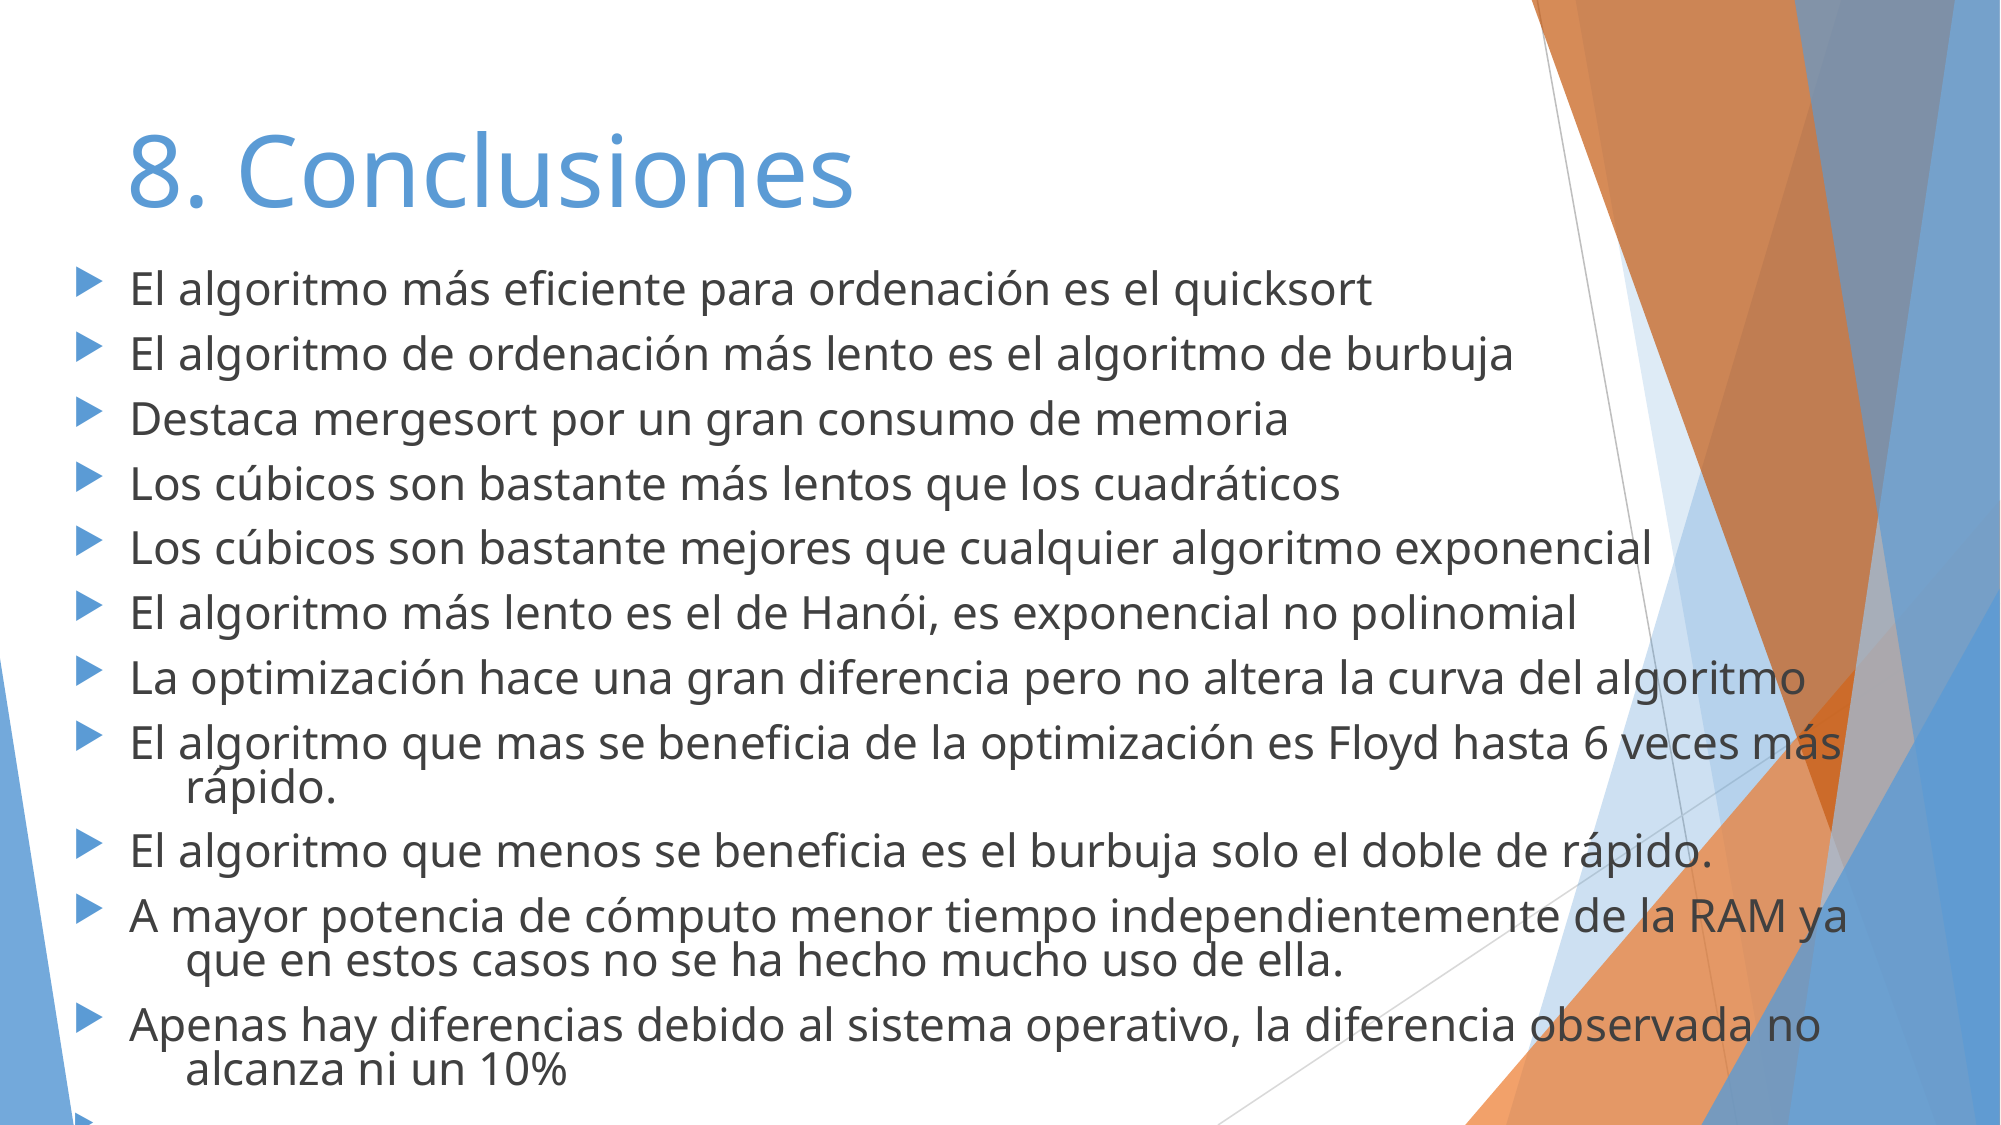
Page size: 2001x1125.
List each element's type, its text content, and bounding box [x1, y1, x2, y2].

title 8. Conclusiones [111, 99, 1522, 245]
list El algoritmo más eficiente para ordenación es el quicksort El algoritmo de ordenación más lento es el algoritmo de burbuja Destaca mergesort por un gran consumo de memoria Los cúbicos son bastante más lentos que los cuadráticos Los cúbicos son bastante mejores que cualquier algoritmo exponencial El algoritmo más lento es el de Hanói, es exponencial no polinomial La optimización hace una gran diferencia pero no altera la curva del algoritmo El algoritmo que mas se beneficia de la optimización es Floyd hasta 6 veces más rápido. El algoritmo que menos se beneficia es el burbuja solo el doble de rápido. A mayor potencia de cómputo menor tiempo independientemente de la RAM ya que en estos casos no se ha hecho mucho uso de ella. Apenas hay diferencias debido al sistema operativo, la diferencia observada no alcanza ni un 10% [57, 263, 1951, 1125]
